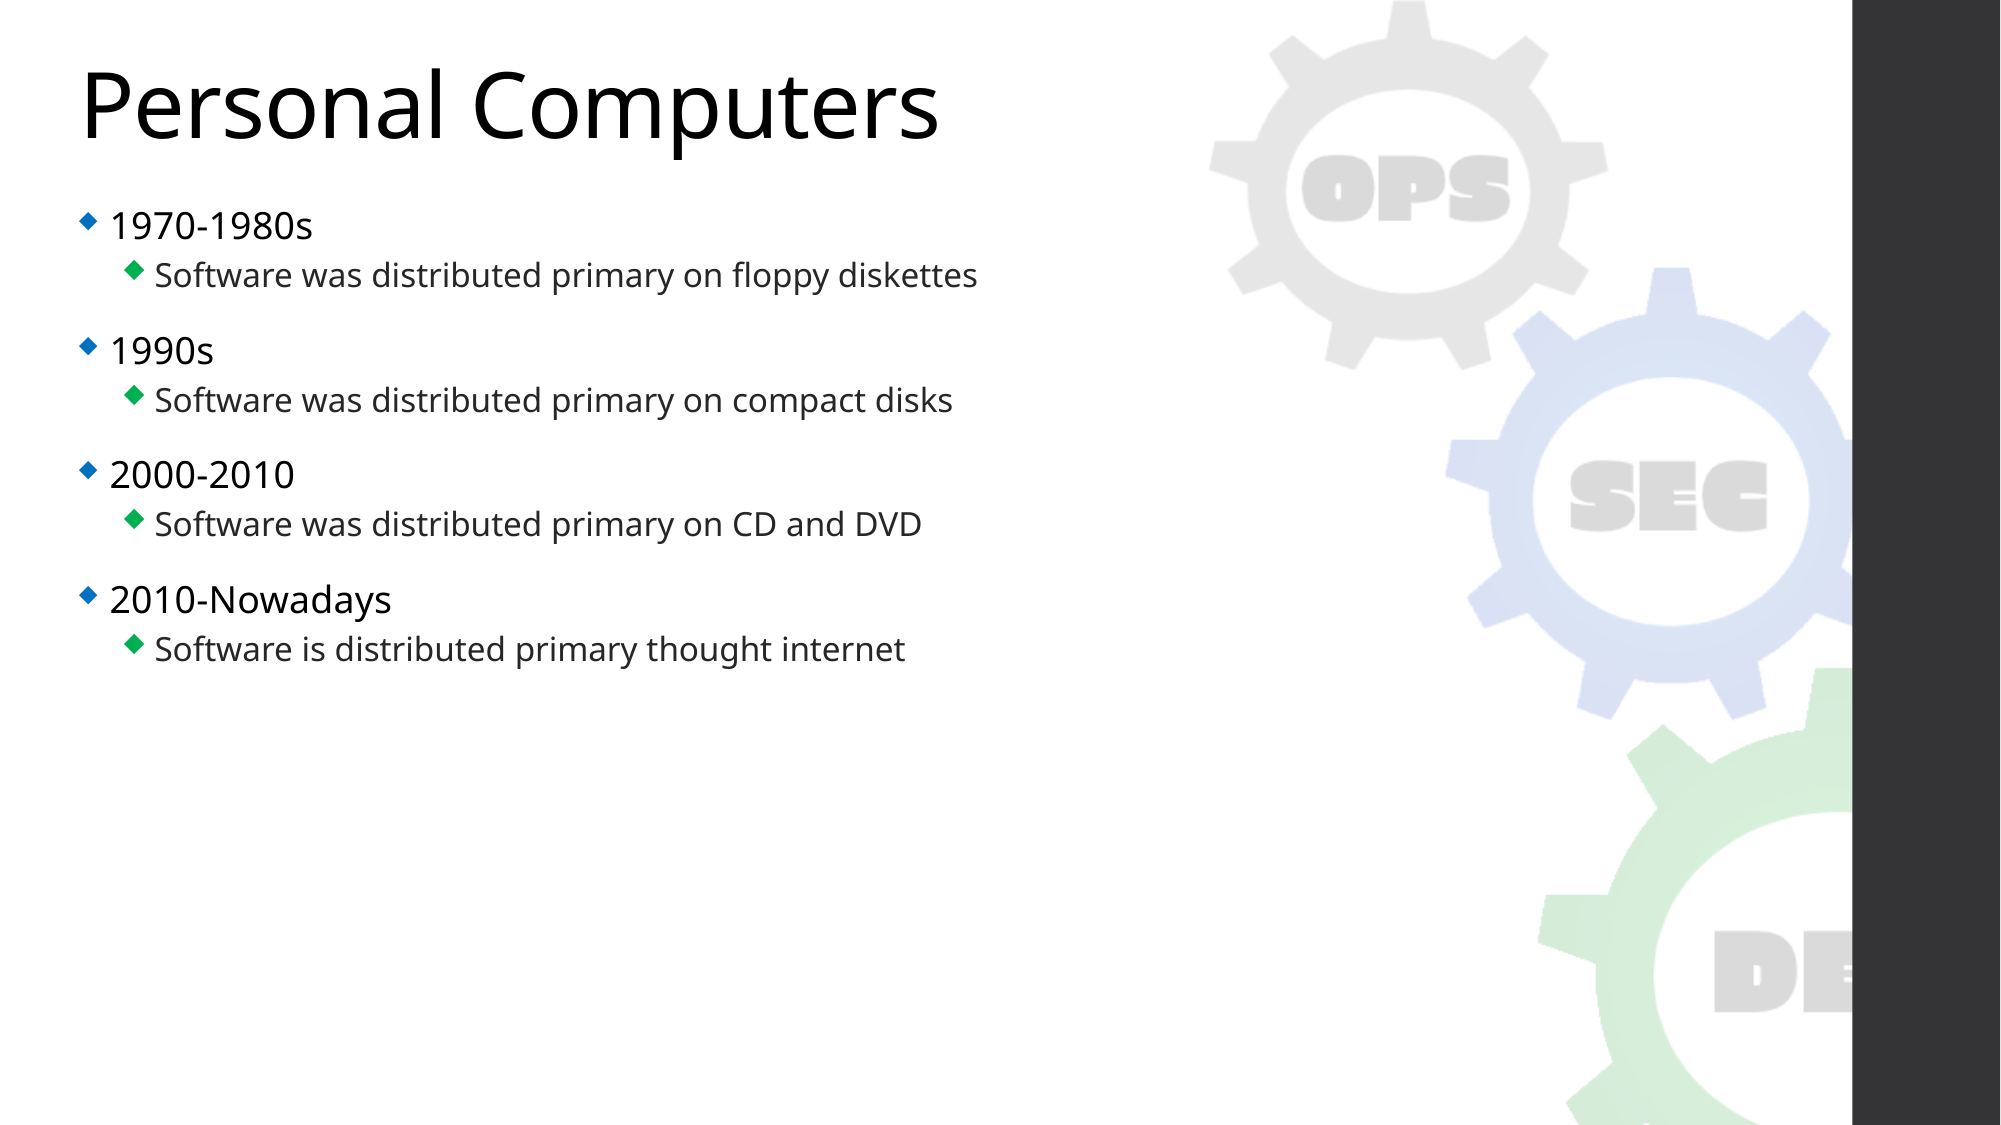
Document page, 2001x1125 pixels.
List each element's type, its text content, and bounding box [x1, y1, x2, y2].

list 1970-1980s Software was distributed primary on floppy diskettes 1990s Software was distributed primary on compact disks 2000-2010 Software was distributed primary on CD and DVD 2010-Nowadays Software is distributed primary thought internet [64, 198, 1797, 1073]
title Personal Computers [64, 33, 1797, 166]
